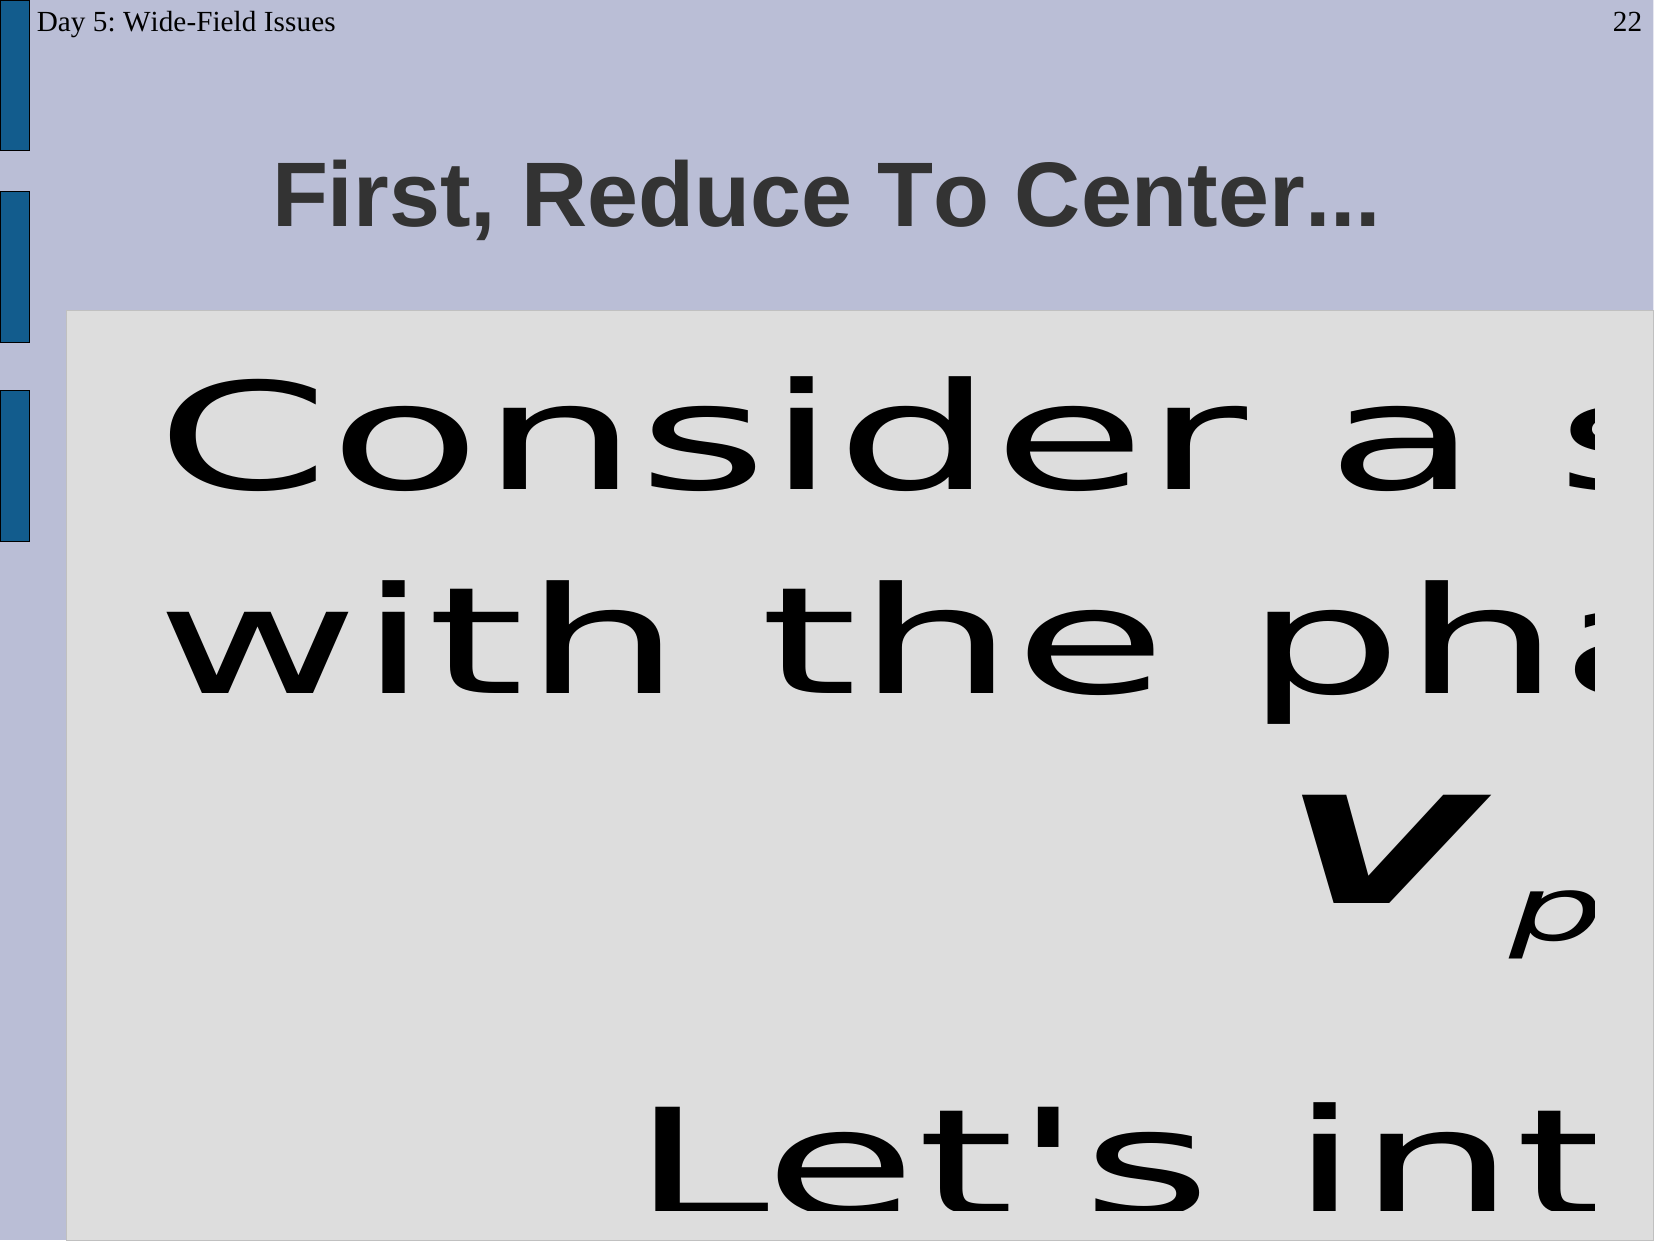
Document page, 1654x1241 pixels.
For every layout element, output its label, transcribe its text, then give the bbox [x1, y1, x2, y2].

chart [125, 330, 1595, 1211]
title First, Reduce To Center... [121, 91, 1534, 299]
